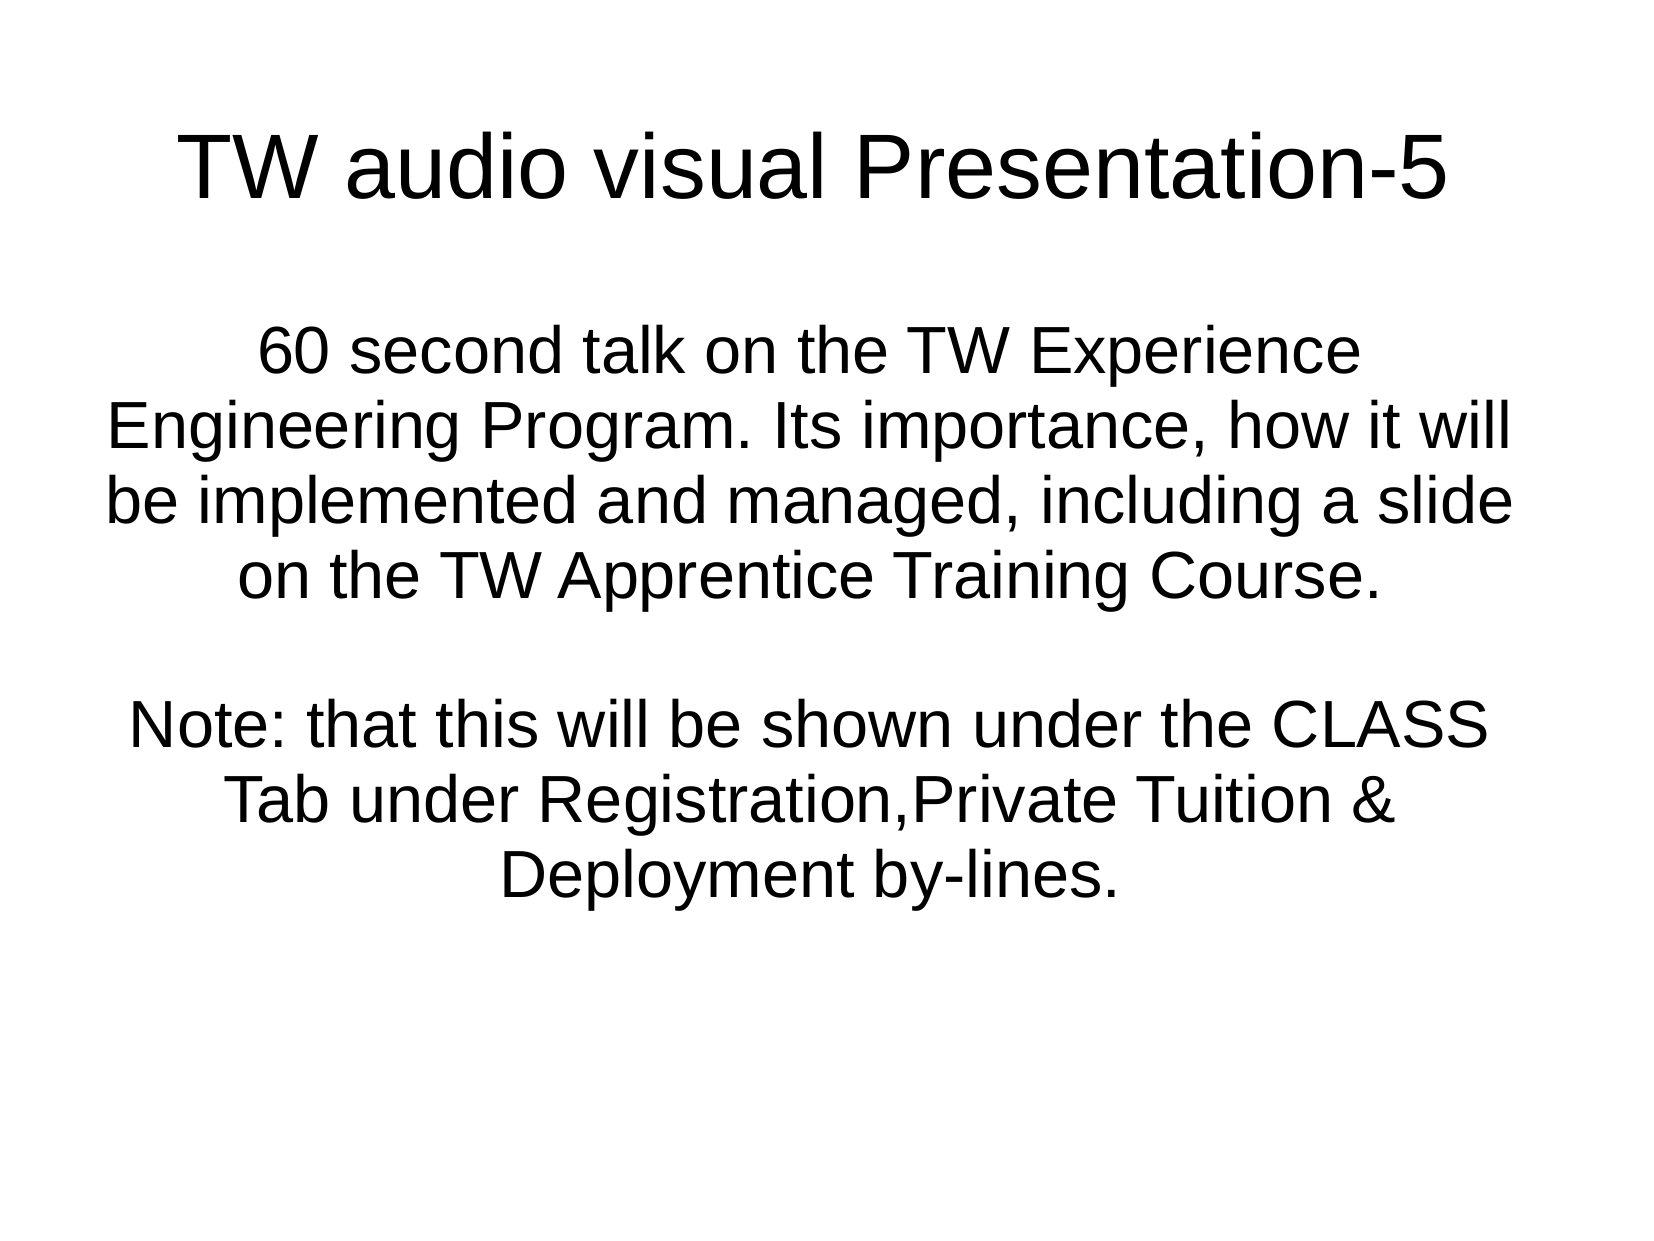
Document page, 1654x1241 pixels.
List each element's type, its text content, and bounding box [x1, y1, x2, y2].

subtitle 60 second talk on the TW Experience Engineering Program. Its importance, how it will be implemented and managed, including a slide on the TW Apprentice Training Course. Note: that this will be shown under the CLASS Tab under Registration,Private Tuition & Deployment by-lines. [82, 290, 1538, 1010]
title TW audio visual Presentation-5 [82, 62, 1571, 271]
